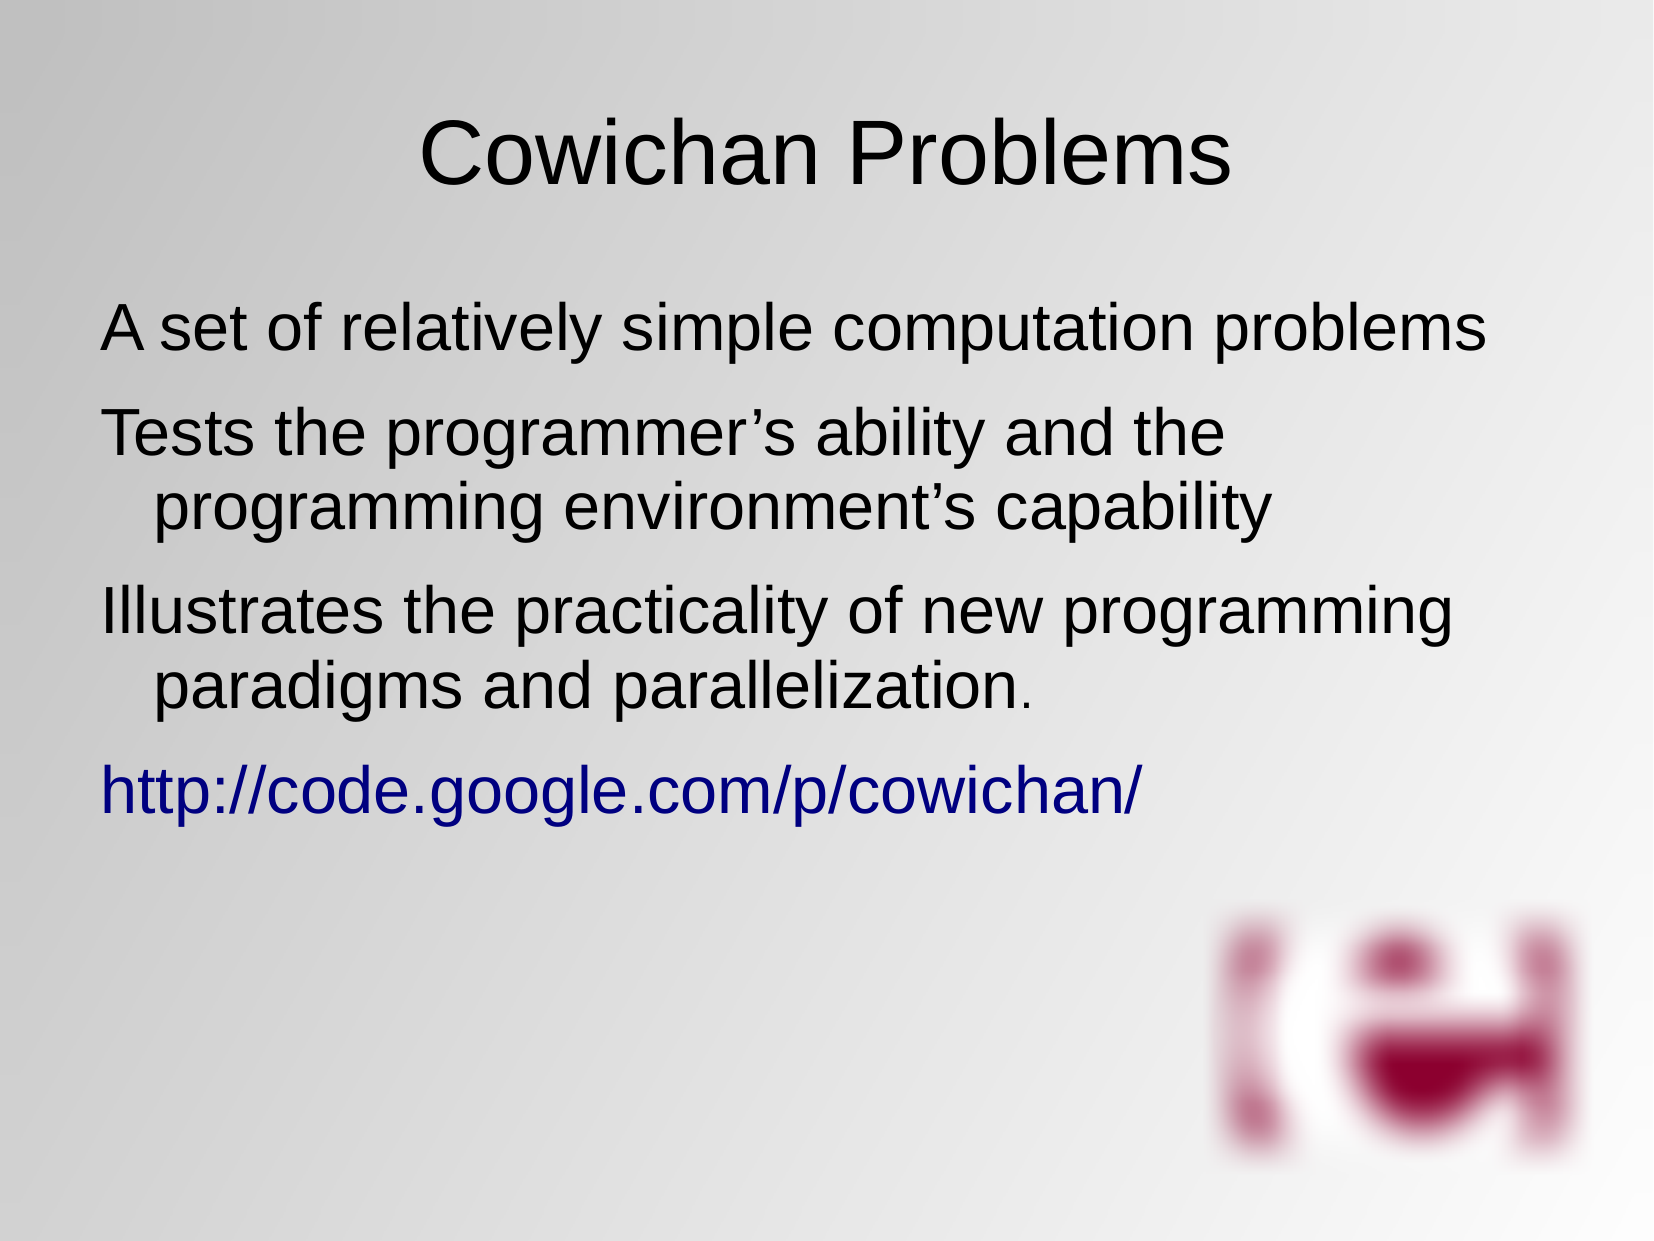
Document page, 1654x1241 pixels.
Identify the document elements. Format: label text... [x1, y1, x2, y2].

list A set of relatively simple computation problems Tests the programmer’s ability and the programming environment’s capability Illustrates the practicality of new programming paradigms and parallelization. http://code.google.com/p/cowichan/ [82, 290, 1571, 1094]
title Cowichan Problems [82, 49, 1571, 257]
picture [0, 0, 1654, 1241]
